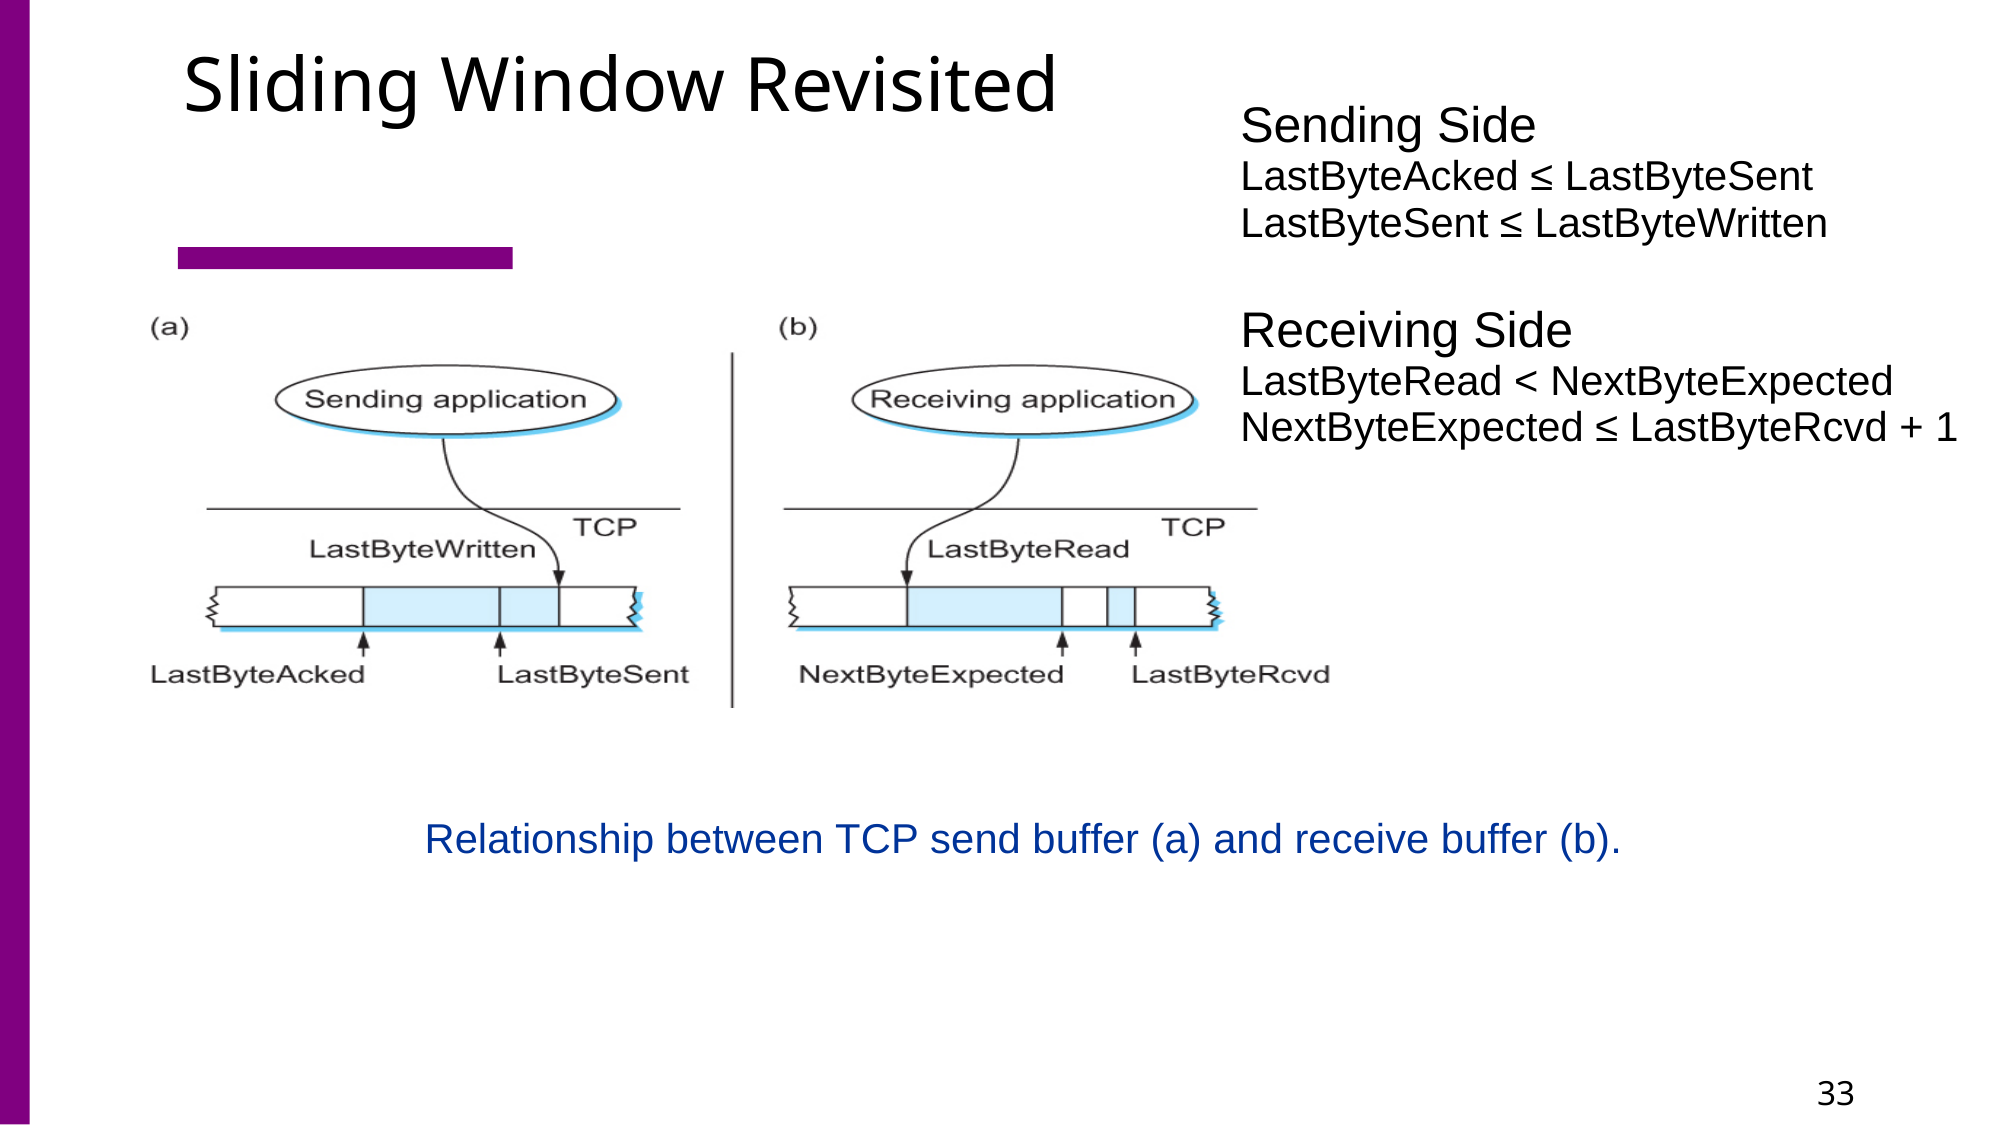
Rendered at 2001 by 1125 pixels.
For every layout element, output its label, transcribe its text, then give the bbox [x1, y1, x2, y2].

title Sliding Window Revisited [133, 28, 1946, 135]
text_box Sending Side LastByteAcked ≤ LastByteSent LastByteSent ≤ LastByteWritten Receiving Side LastByteRead < NextByteExpected NextByteExpected ≤ LastByteRcvd + 1 [1225, 90, 2000, 458]
text_box Relationship between TCP send buffer (a) and receive buffer (b). [196, 803, 1851, 870]
picture [150, 314, 1331, 708]
